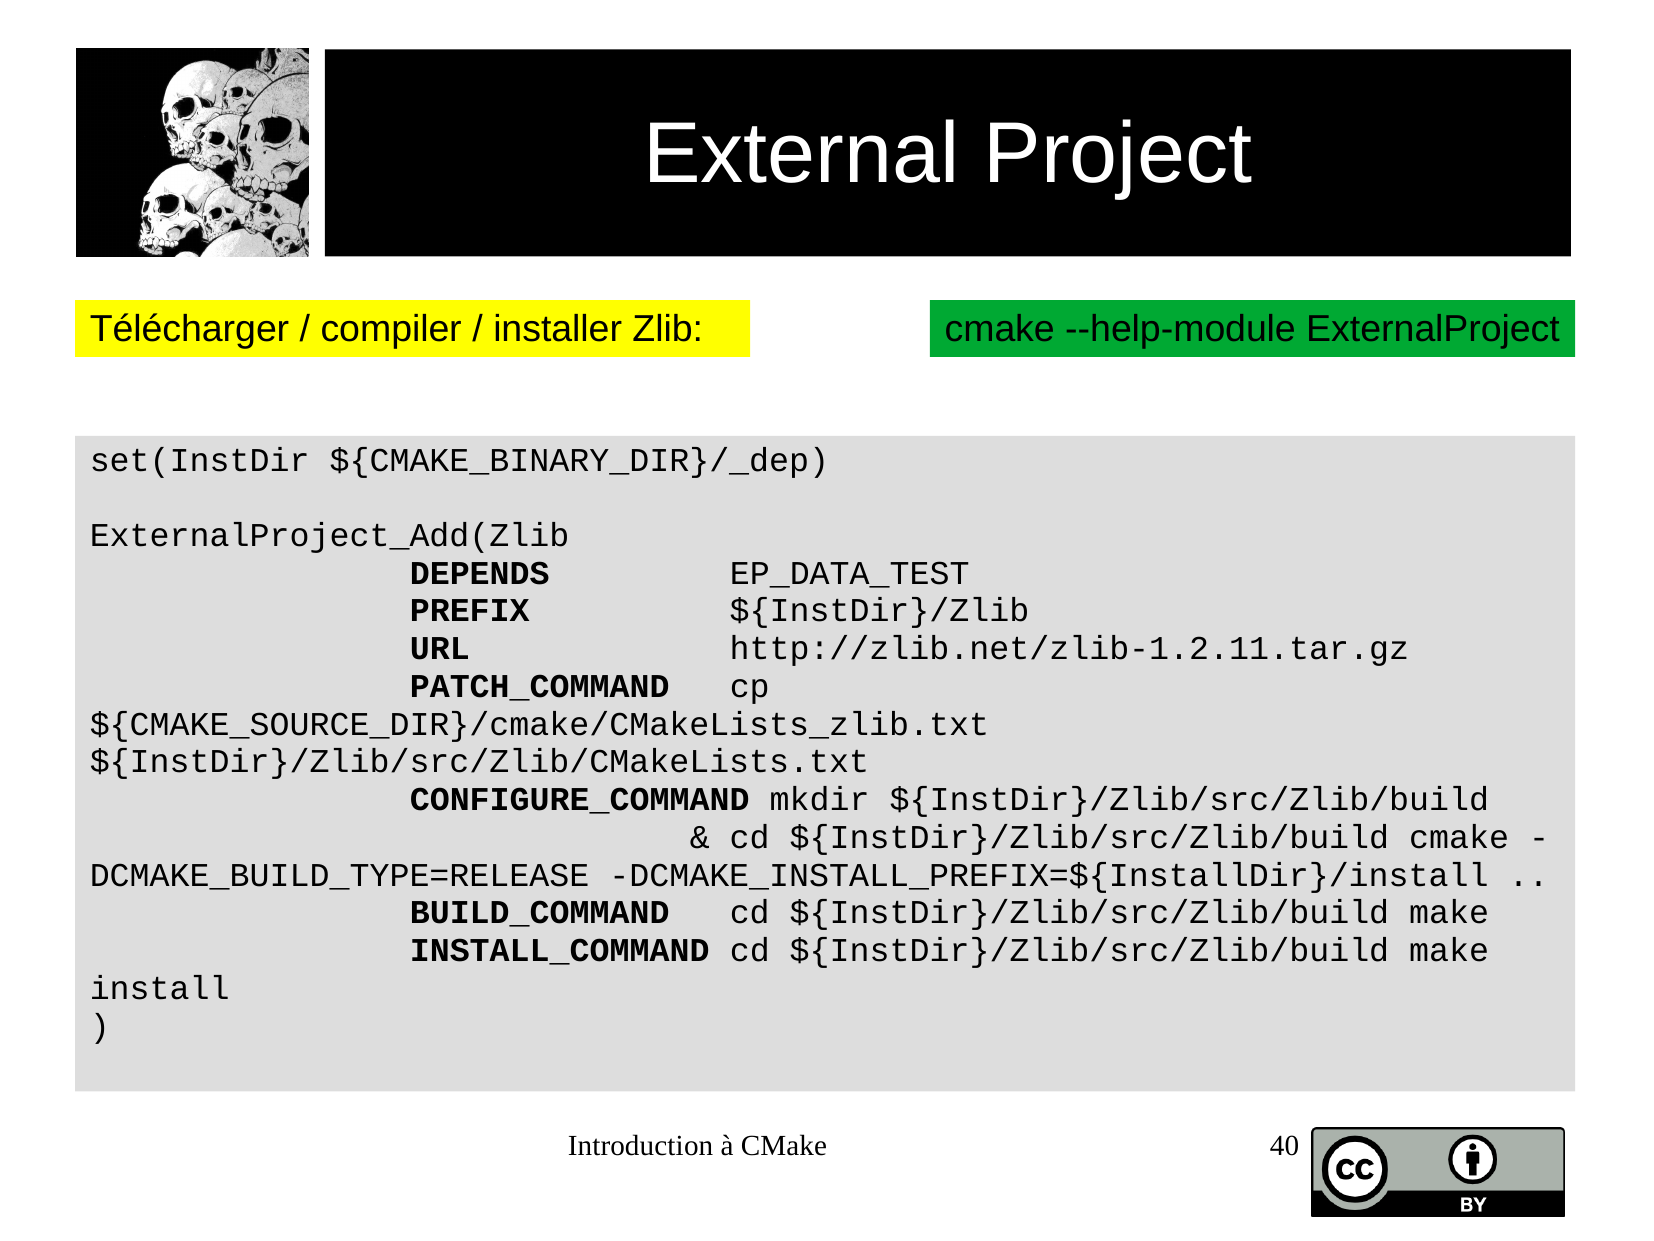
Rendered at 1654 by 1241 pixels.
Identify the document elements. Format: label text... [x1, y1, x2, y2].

picture [1311, 1127, 1565, 1217]
text_box Télécharger / compiler / installer Zlib: [75, 300, 751, 357]
text_box set(InstDir ${CMAKE_BINARY_DIR}/_dep) ExternalProject_Add(Zlib DEPENDS EP_DATA_TEST PREFIX ${InstDir}/Zlib URL http://zlib.net/zlib-1.2.11.tar.gz PATCH_COMMAND cp ${CMAKE_SOURCE_DIR}/cmake/CMakeLists_zlib.txt ${InstDir}/Zlib/src/Zlib/CMakeLists.txt CONFIGURE_COMMAND mkdir ${InstDir}/Zlib/src/Zlib/build & cd ${InstDir}/Zlib/src/Zlib/build cmake -DCMAKE_BUILD_TYPE=RELEASE -DCMAKE_INSTALL_PREFIX=${InstallDir}/install .. BUILD_COMMAND cd ${InstDir}/Zlib/src/Zlib/build make INSTALL_COMMAND cd ${InstDir}/Zlib/src/Zlib/build make install ) [75, 435, 1576, 1092]
text_box cmake --help-module ExternalProject [929, 300, 1576, 357]
title External Project [324, 49, 1571, 257]
picture [76, 48, 309, 257]
